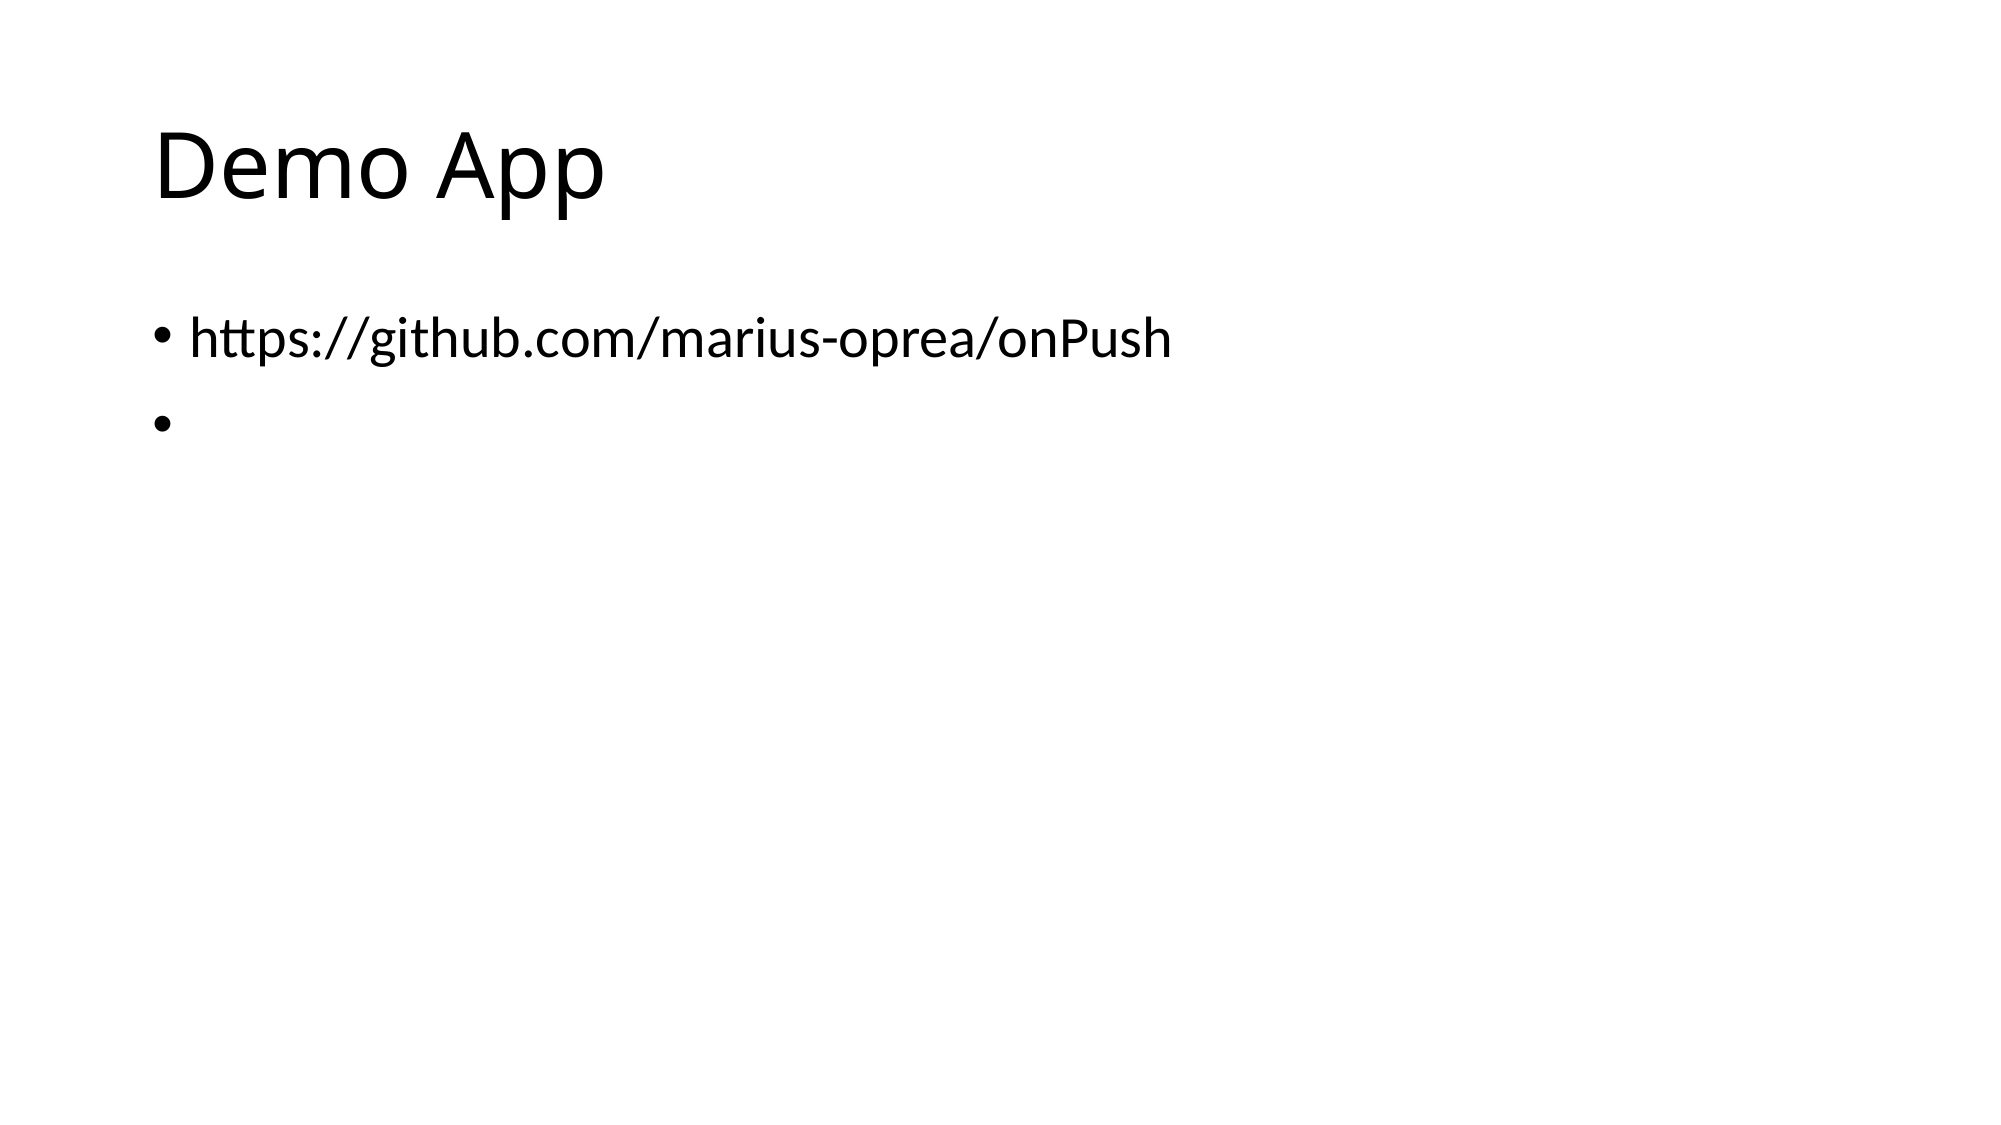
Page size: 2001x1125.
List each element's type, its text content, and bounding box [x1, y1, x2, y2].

title Demo App [137, 59, 1863, 278]
list https://github.com/marius-oprea/onPush [137, 299, 1863, 1014]
